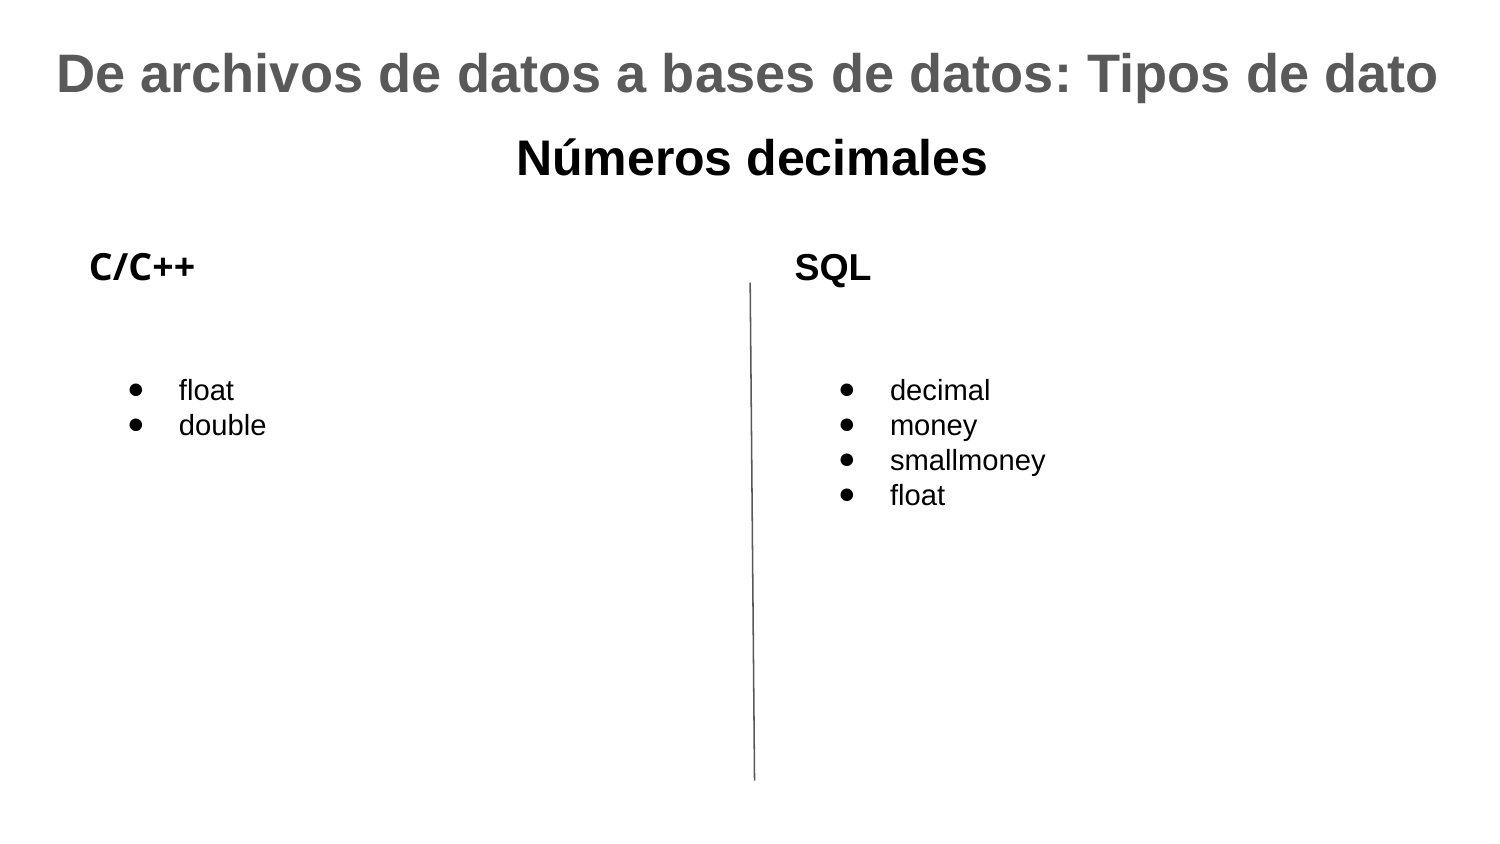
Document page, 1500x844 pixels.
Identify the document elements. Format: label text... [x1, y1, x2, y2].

text_box SQL [779, 228, 913, 290]
subtitle De archivos de datos a bases de datos: Tipos de dato [30, 23, 1467, 154]
text_box decimal money smallmoney float [800, 356, 1341, 679]
text_box float double [89, 356, 681, 675]
text_box Números decimales [57, 110, 1448, 196]
text_box C/C++ [73, 228, 248, 290]
